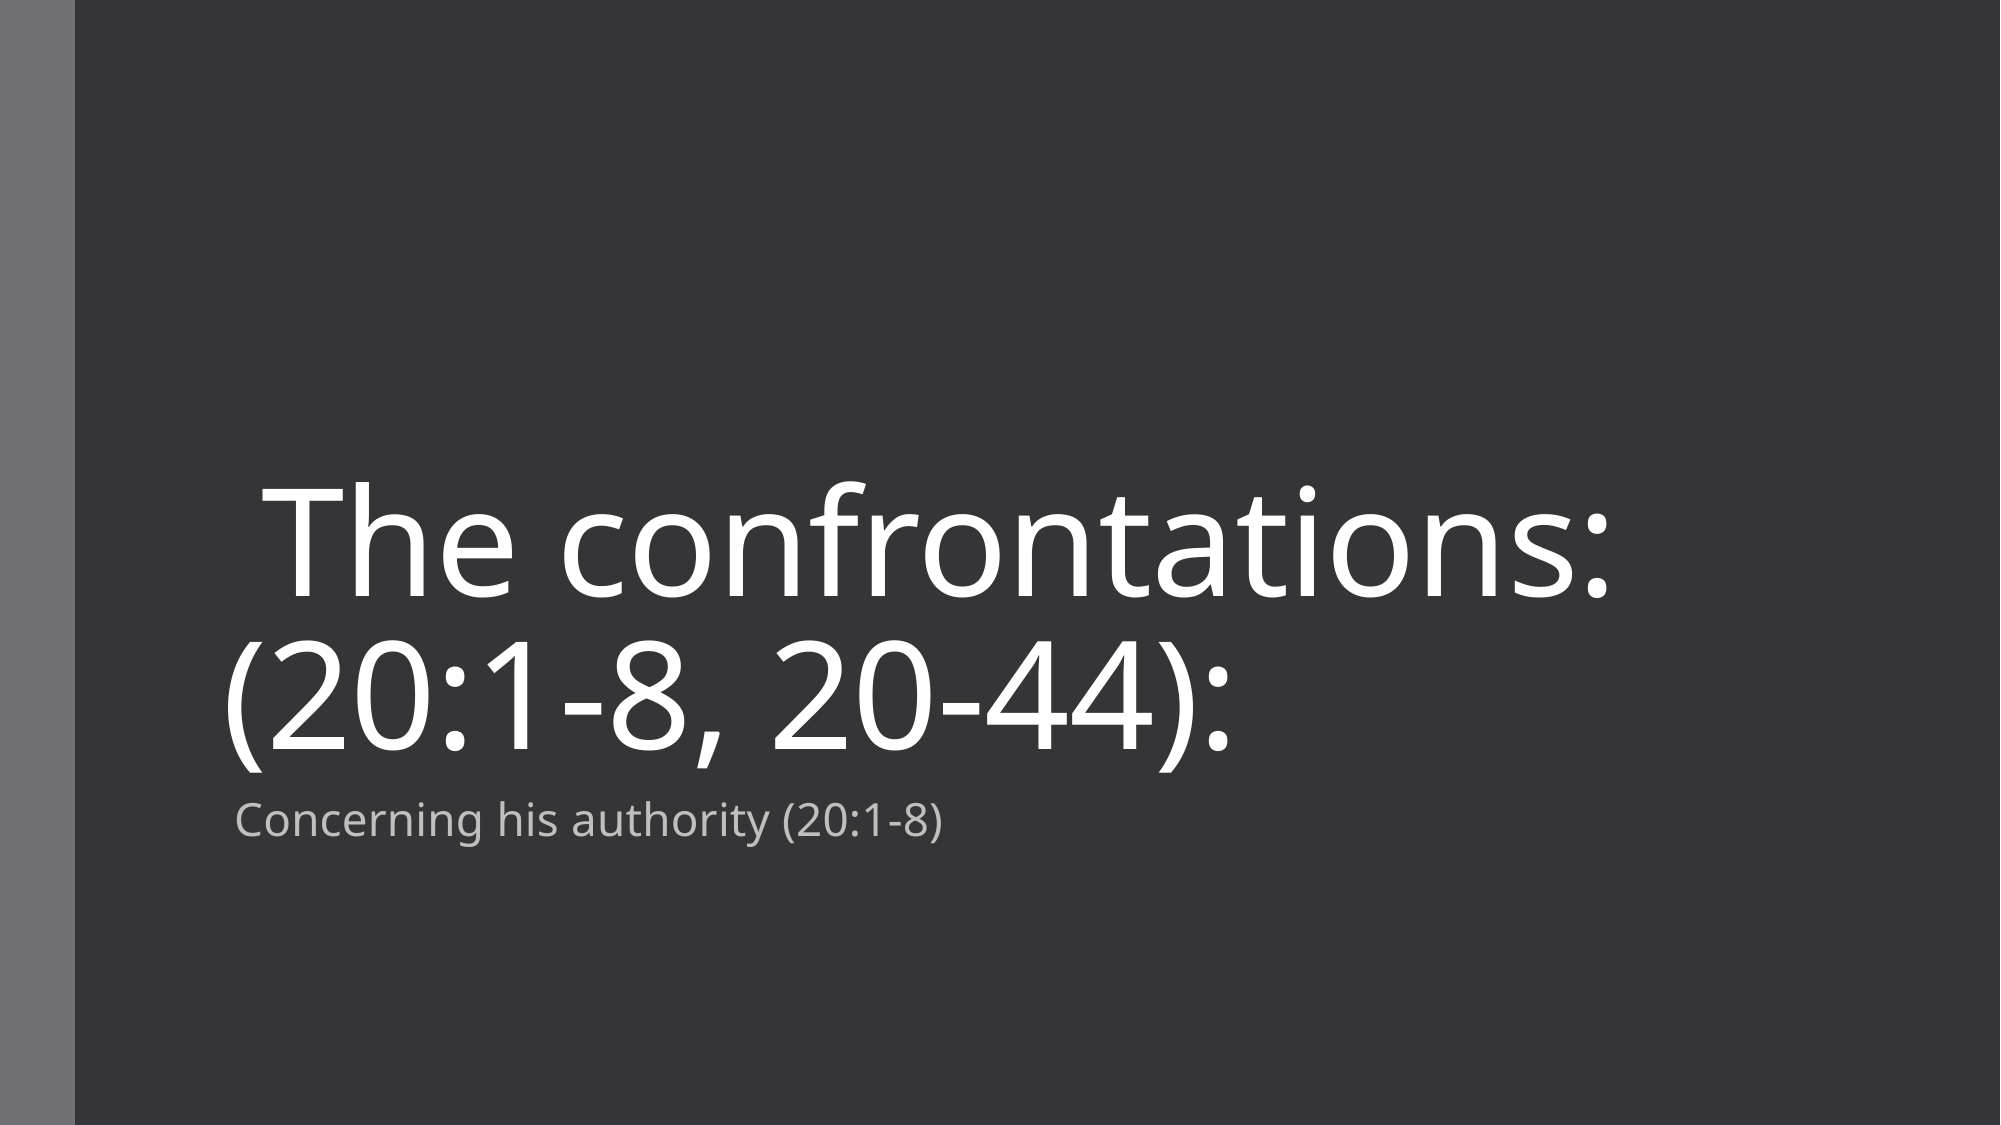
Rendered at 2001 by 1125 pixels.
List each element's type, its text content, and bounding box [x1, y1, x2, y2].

title The confrontations: (20:1-8, 20-44): [206, 124, 1752, 787]
subtitle Concerning his authority (20:1-8) [206, 787, 1752, 1066]
